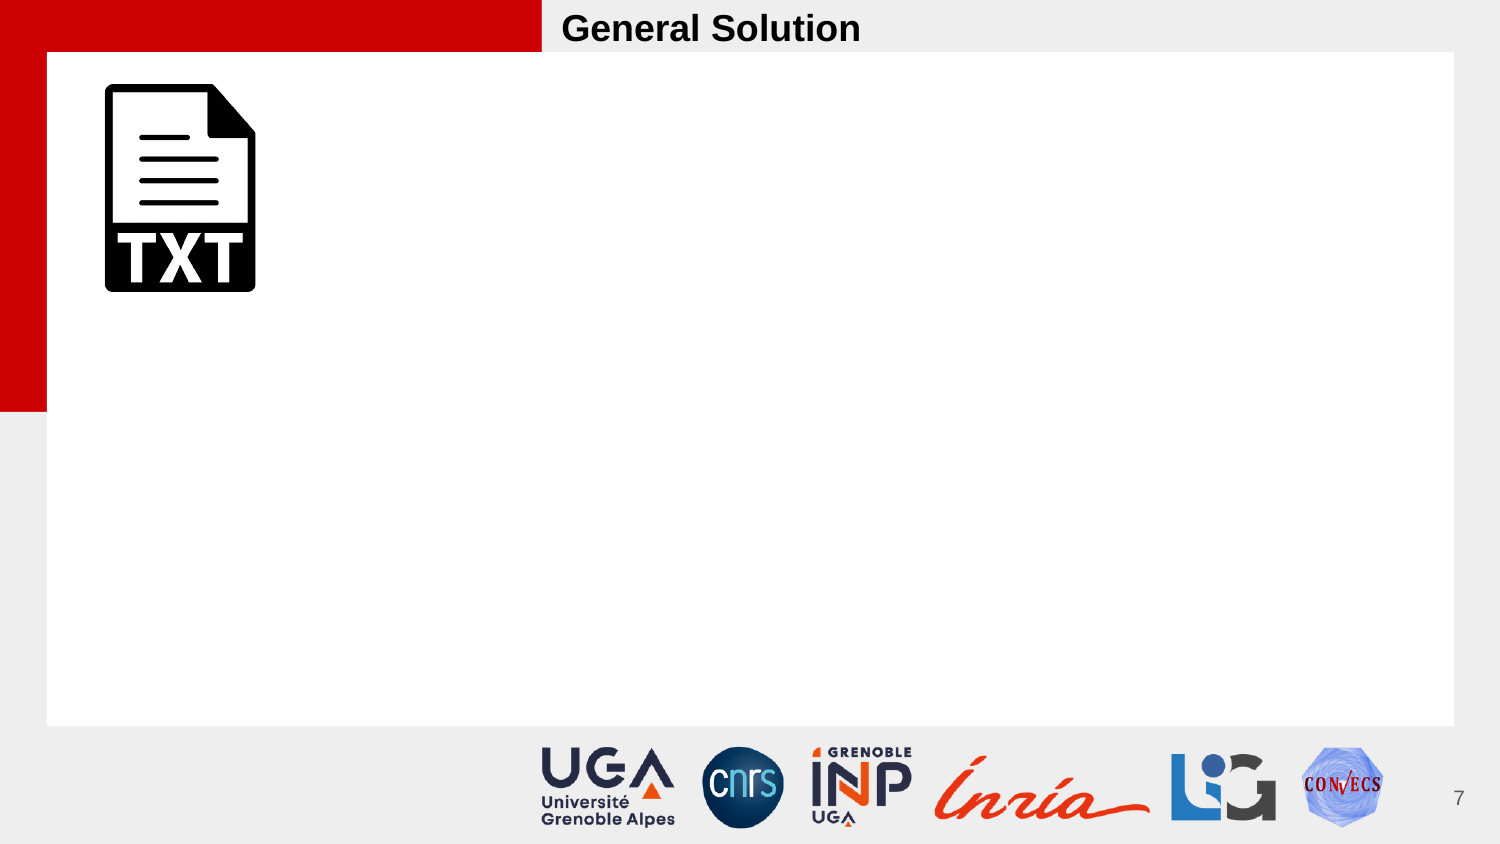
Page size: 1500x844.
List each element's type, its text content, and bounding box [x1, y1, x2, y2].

text_box General Solution [546, 0, 1441, 55]
picture [0, 0, 1500, 844]
slide_number <numéro> [1389, 764, 1480, 830]
